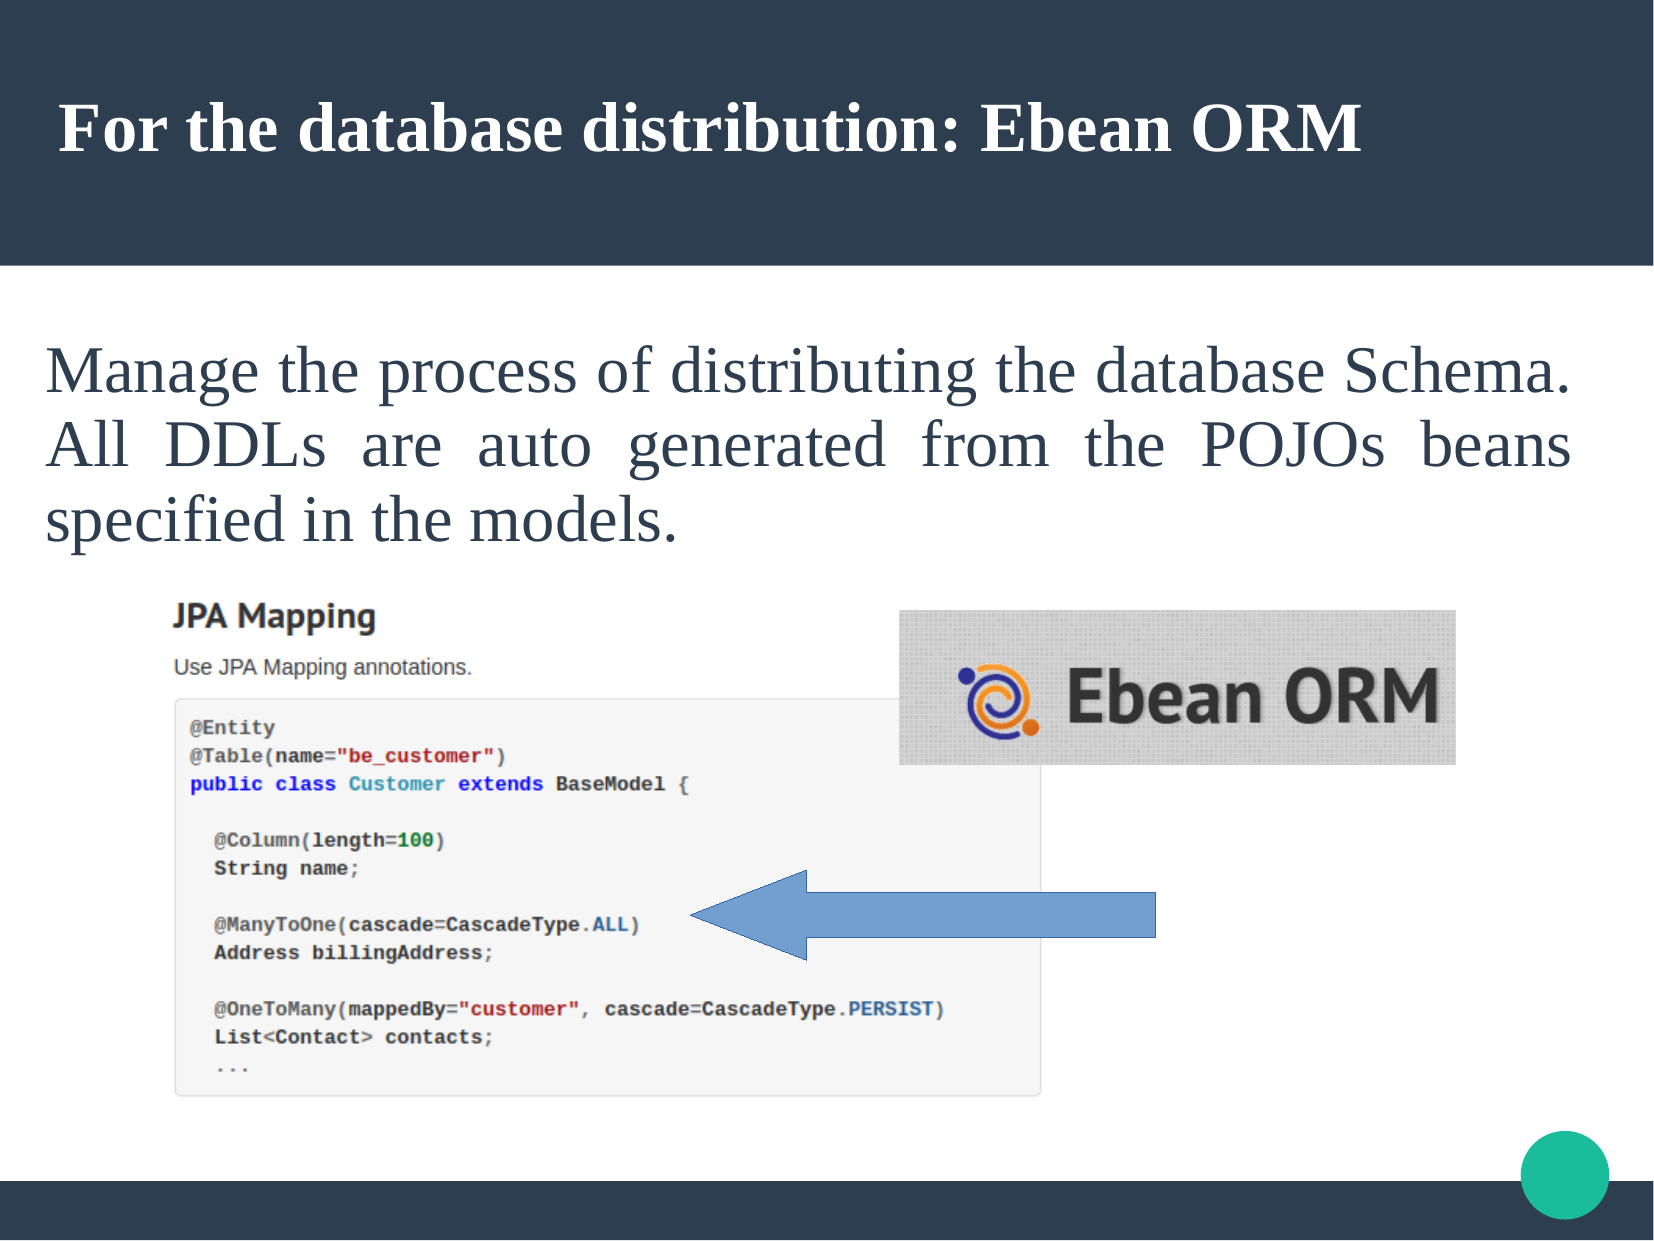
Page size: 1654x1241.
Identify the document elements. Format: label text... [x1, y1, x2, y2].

picture [120, 575, 1456, 1126]
text_box Manage the process of distributing the database Schema. All DDLs are auto generated from the POJOs beans specified in the models. [45, 303, 1576, 586]
title For the database distribution: Ebean ORM [59, 49, 1595, 207]
text_box [690, 870, 1156, 961]
